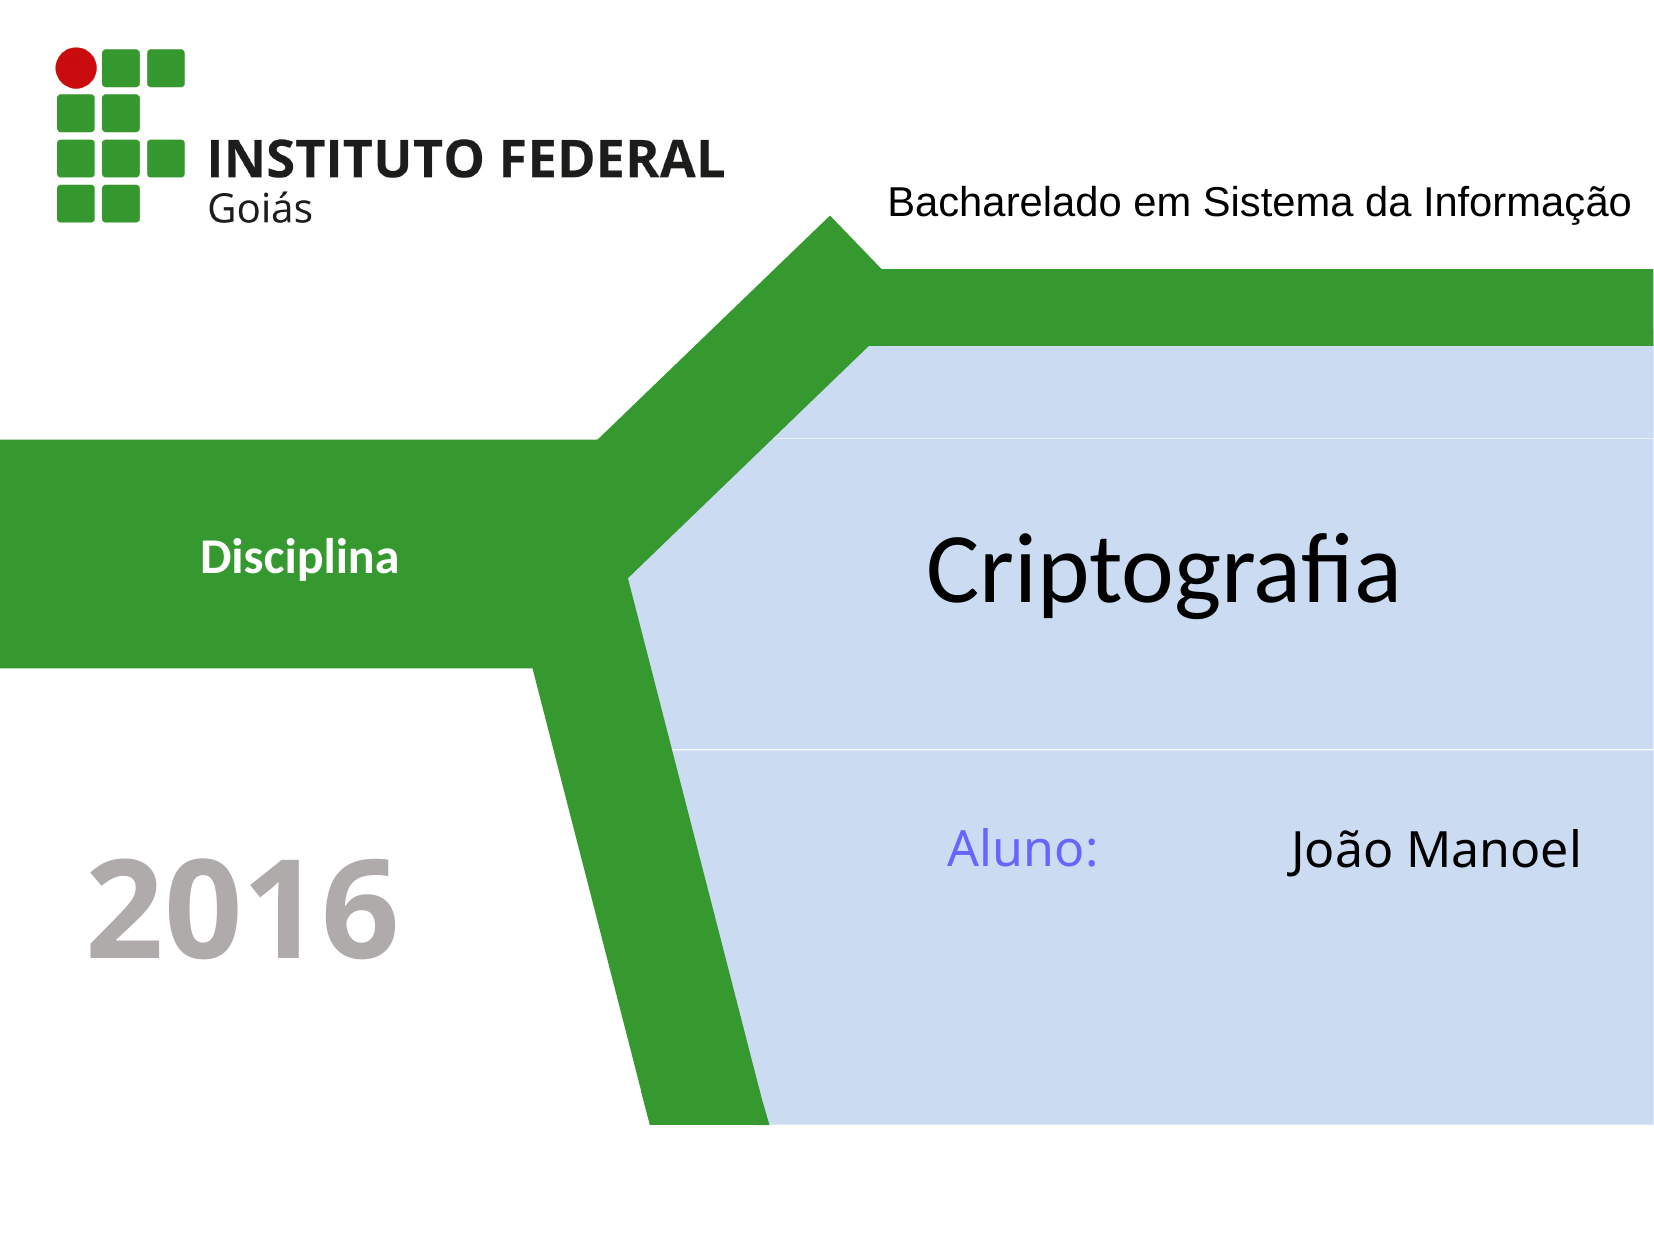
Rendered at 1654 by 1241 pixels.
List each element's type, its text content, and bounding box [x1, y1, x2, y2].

text_box João Manoel [1248, 810, 1598, 945]
text_box 2016 [70, 813, 483, 993]
text_box Criptografia [664, 495, 1654, 751]
text_box [500, 215, 1654, 1126]
text_box Aluno: [933, 809, 1148, 884]
text_box Bacharelado em Sistema da Informação [871, 165, 1648, 236]
text_box Disciplina [0, 439, 597, 669]
picture [5, 5, 774, 265]
